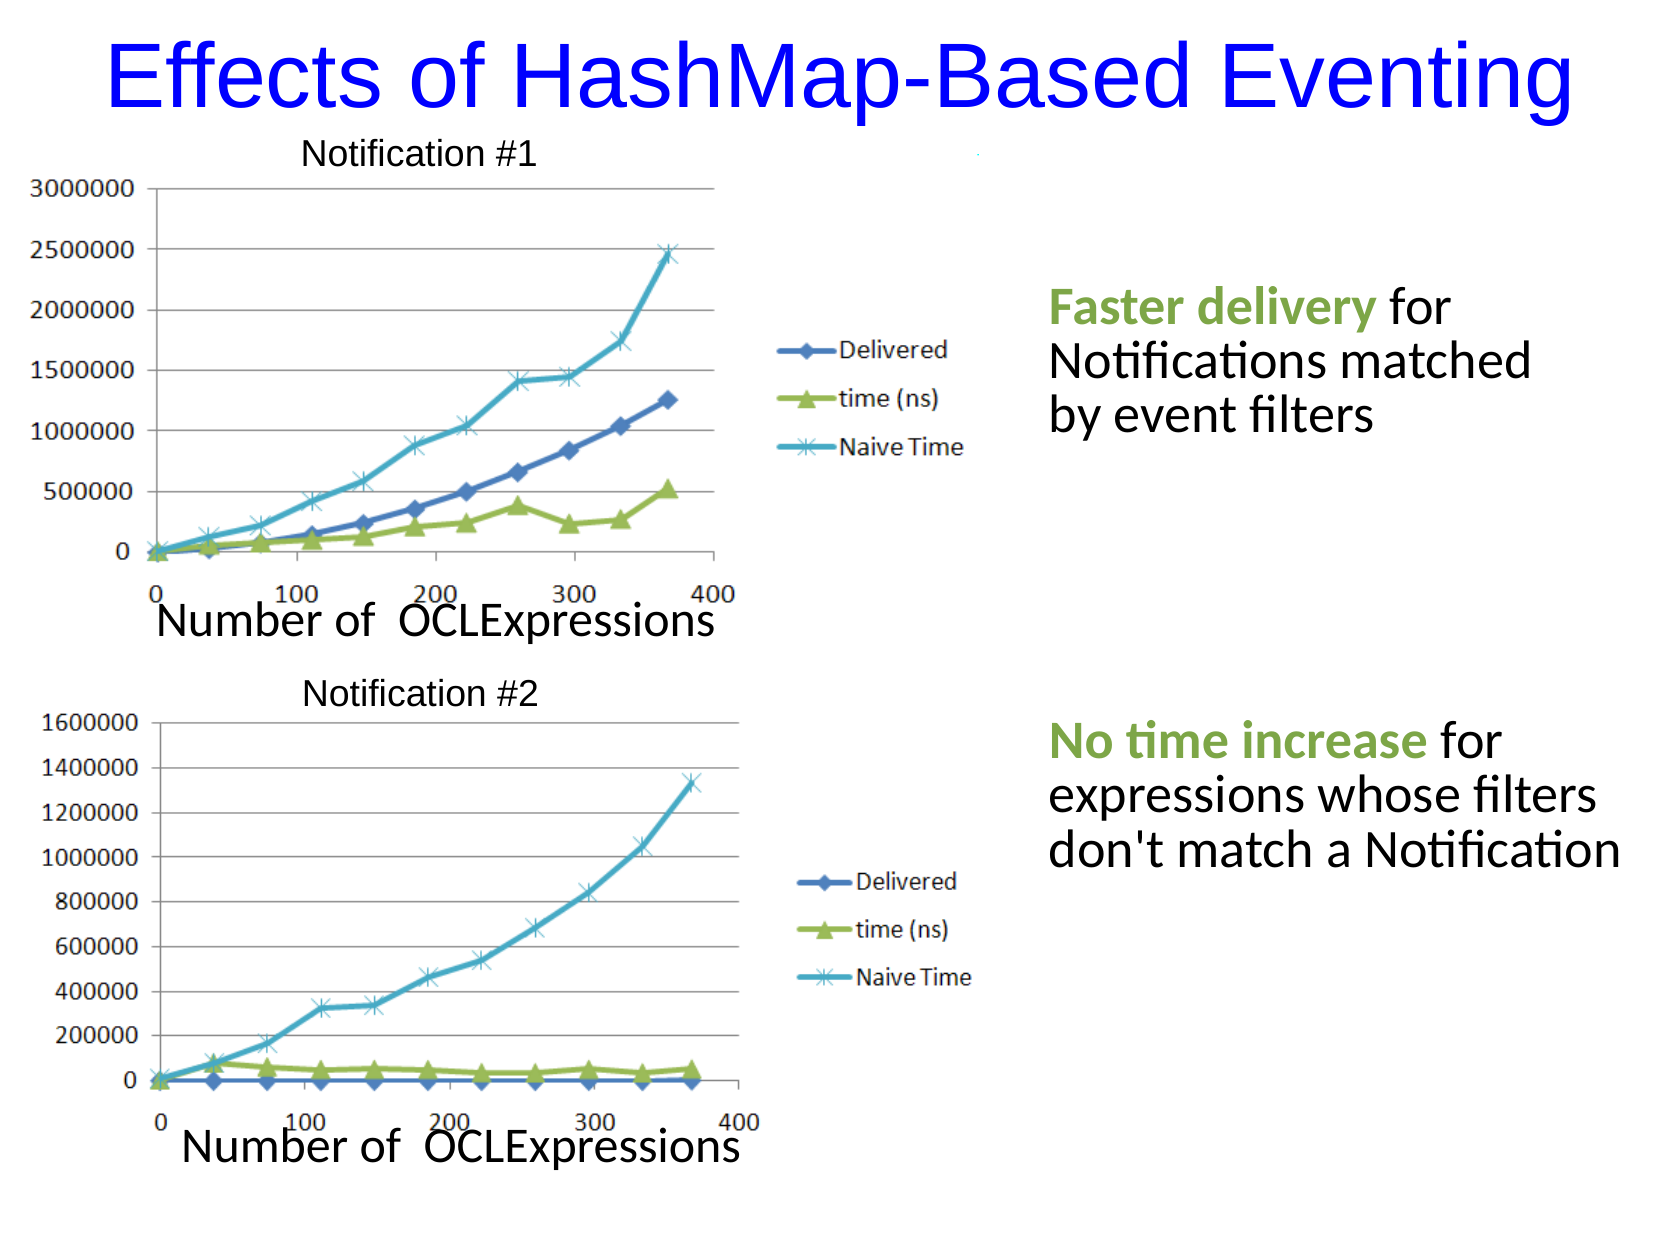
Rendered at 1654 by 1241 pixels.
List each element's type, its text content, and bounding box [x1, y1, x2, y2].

text_box Faster delivery for Notifications matched by event filters No time increase for expressions whose filters don't match a Notification [1033, 268, 1639, 943]
picture [19, 154, 979, 627]
text_box Number of OCLExpressions [141, 591, 731, 668]
text_box Notification #1 [285, 125, 553, 183]
picture [34, 690, 983, 1156]
text_box Notification #2 [287, 664, 554, 722]
title Effects of HashMap-Based Eventing [49, 24, 1624, 127]
text_box Number of OCLExpressions [166, 1117, 757, 1194]
